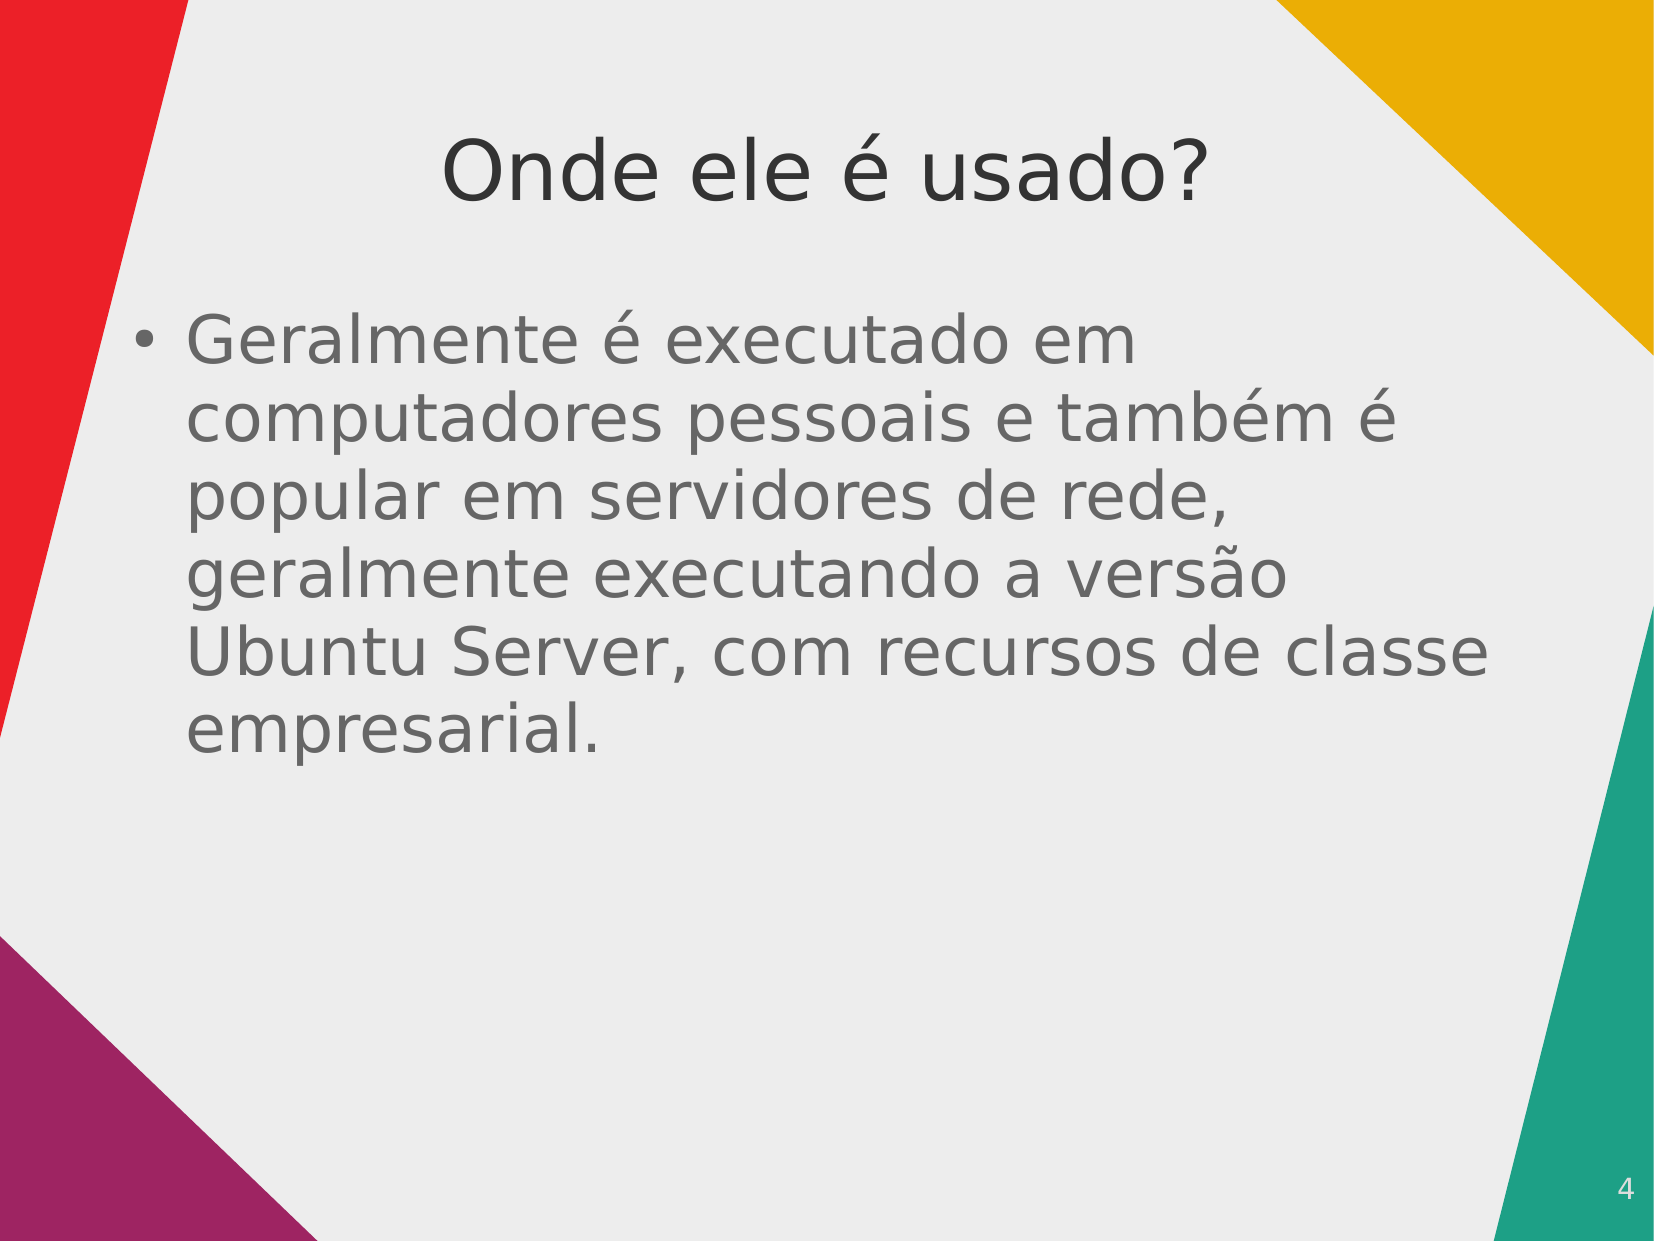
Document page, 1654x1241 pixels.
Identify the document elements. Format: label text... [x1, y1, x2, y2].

list Geralmente é executado em computadores pessoais e também é popular em servidores de rede, geralmente executando a versão Ubuntu Server, com recursos de classe empresarial. [114, 302, 1539, 1033]
title Onde ele é usado? [114, 73, 1539, 271]
